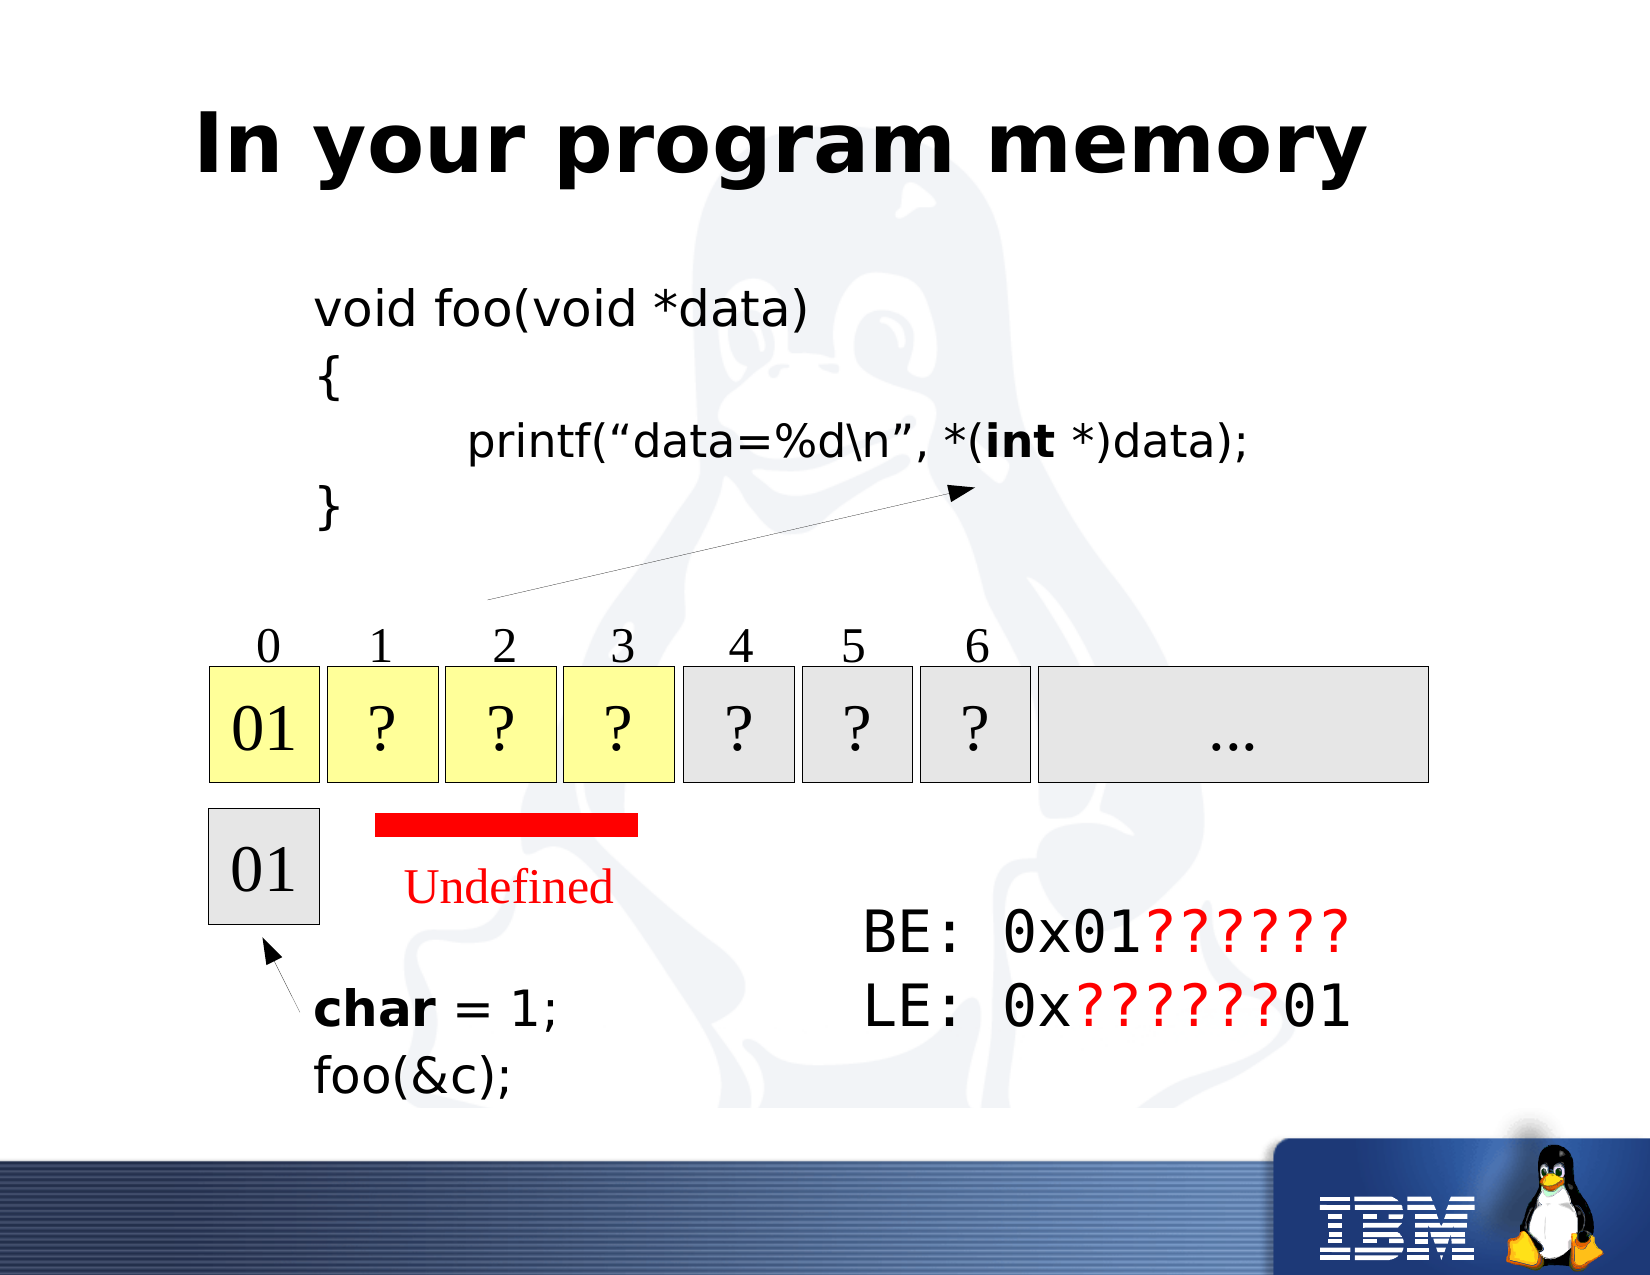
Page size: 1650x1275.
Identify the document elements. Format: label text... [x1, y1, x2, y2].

title In your program memory [76, 76, 1457, 211]
text_box ? [327, 666, 439, 783]
text_box 6 [964, 613, 990, 669]
text_box 01 [209, 666, 320, 783]
text_box ? [563, 666, 675, 783]
text_box 01 [208, 808, 320, 925]
text_box ... [1038, 666, 1429, 783]
text_box 5 [840, 613, 866, 669]
text_box BE: 0x01?????? LE: 0x??????01 [862, 892, 1355, 1034]
text_box 3 [610, 613, 636, 669]
list void foo(void *data) { printf(“data=%d\n”, *(int *)data); } char = 1; foo(&c); [76, 279, 1457, 1171]
text_box ? [445, 666, 557, 783]
text_box 1 [368, 613, 394, 666]
text_box ? [920, 666, 1031, 783]
text_box Undefined [403, 854, 615, 911]
text_box ? [683, 666, 795, 783]
text_box ? [802, 666, 913, 783]
text_box 0 [256, 613, 282, 666]
text_box 2 [492, 613, 518, 669]
text_box 4 [728, 613, 754, 669]
